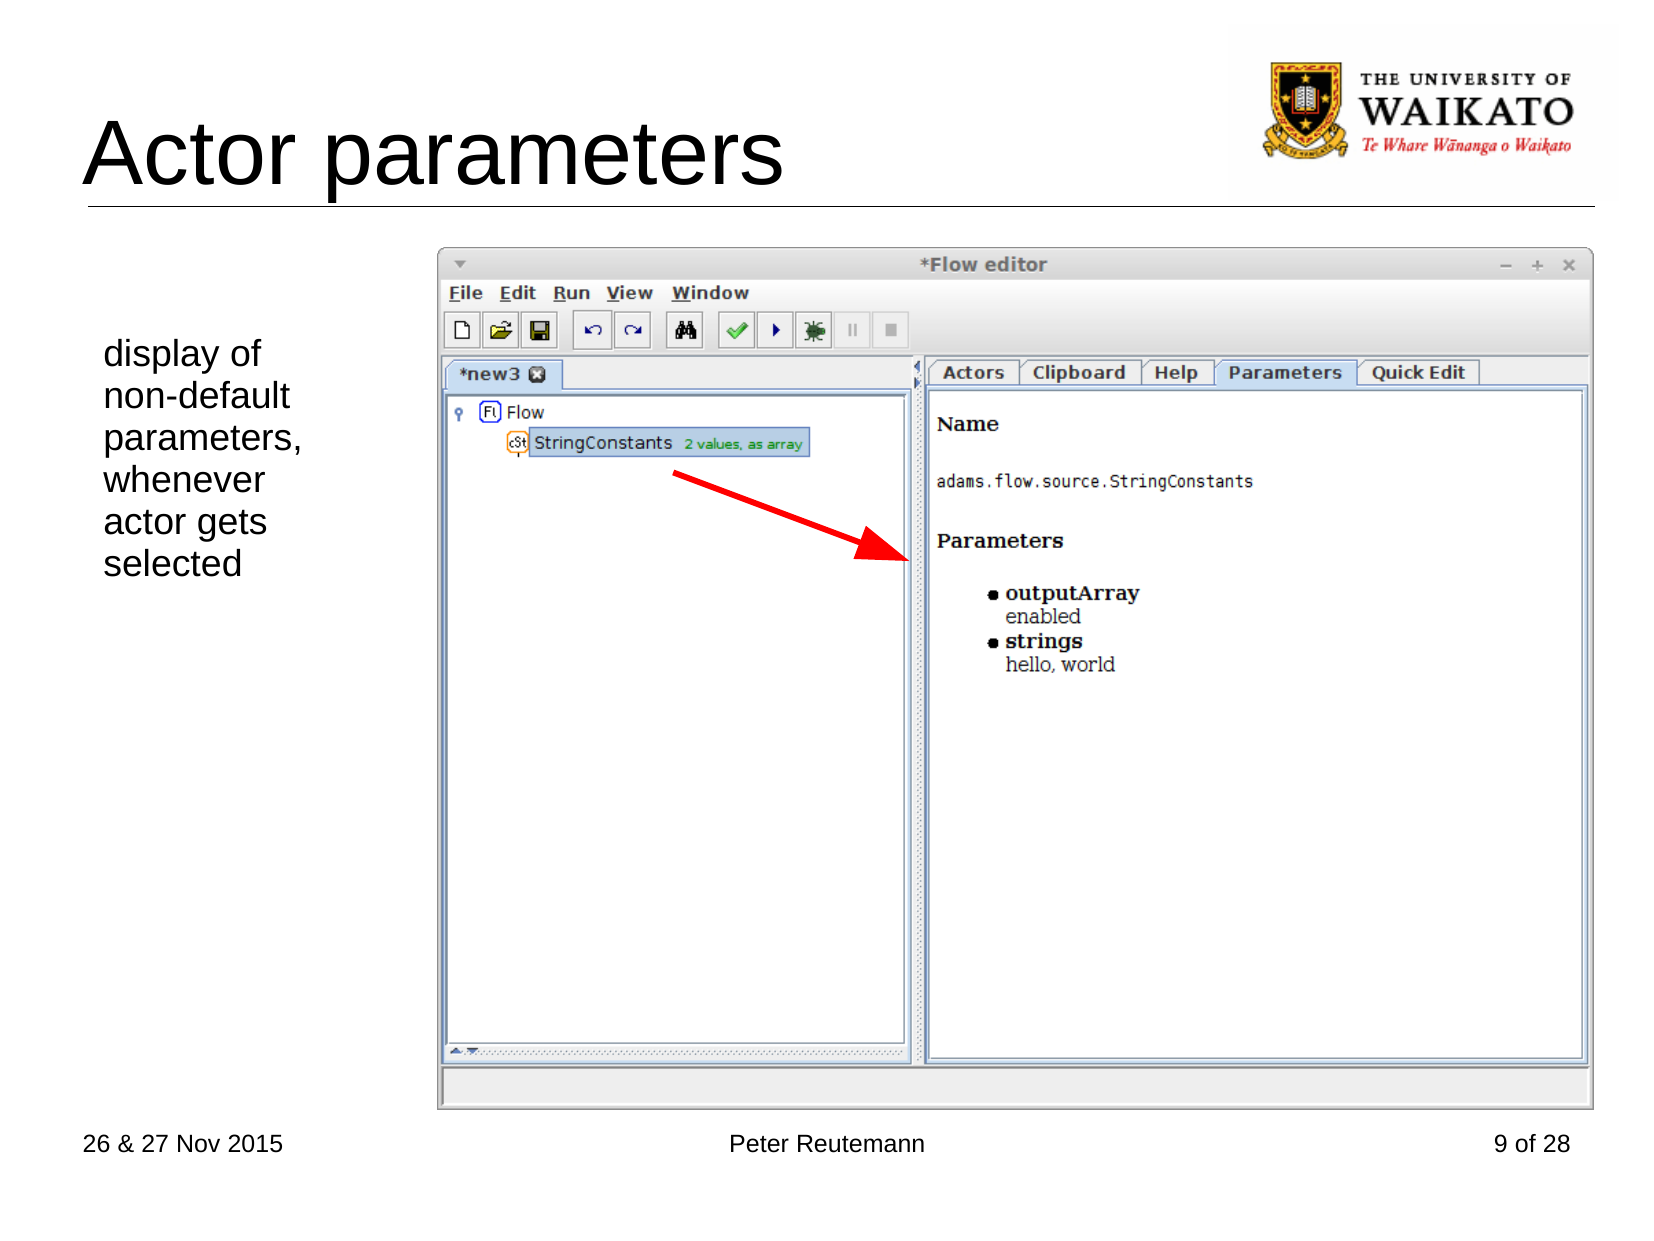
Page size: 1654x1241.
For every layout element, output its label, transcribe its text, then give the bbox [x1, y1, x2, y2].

picture [437, 247, 1594, 1110]
title Actor parameters [82, 49, 1571, 257]
picture [1228, 24, 1619, 201]
text_box display of non-default parameters, whenever actor gets selected [88, 324, 318, 592]
